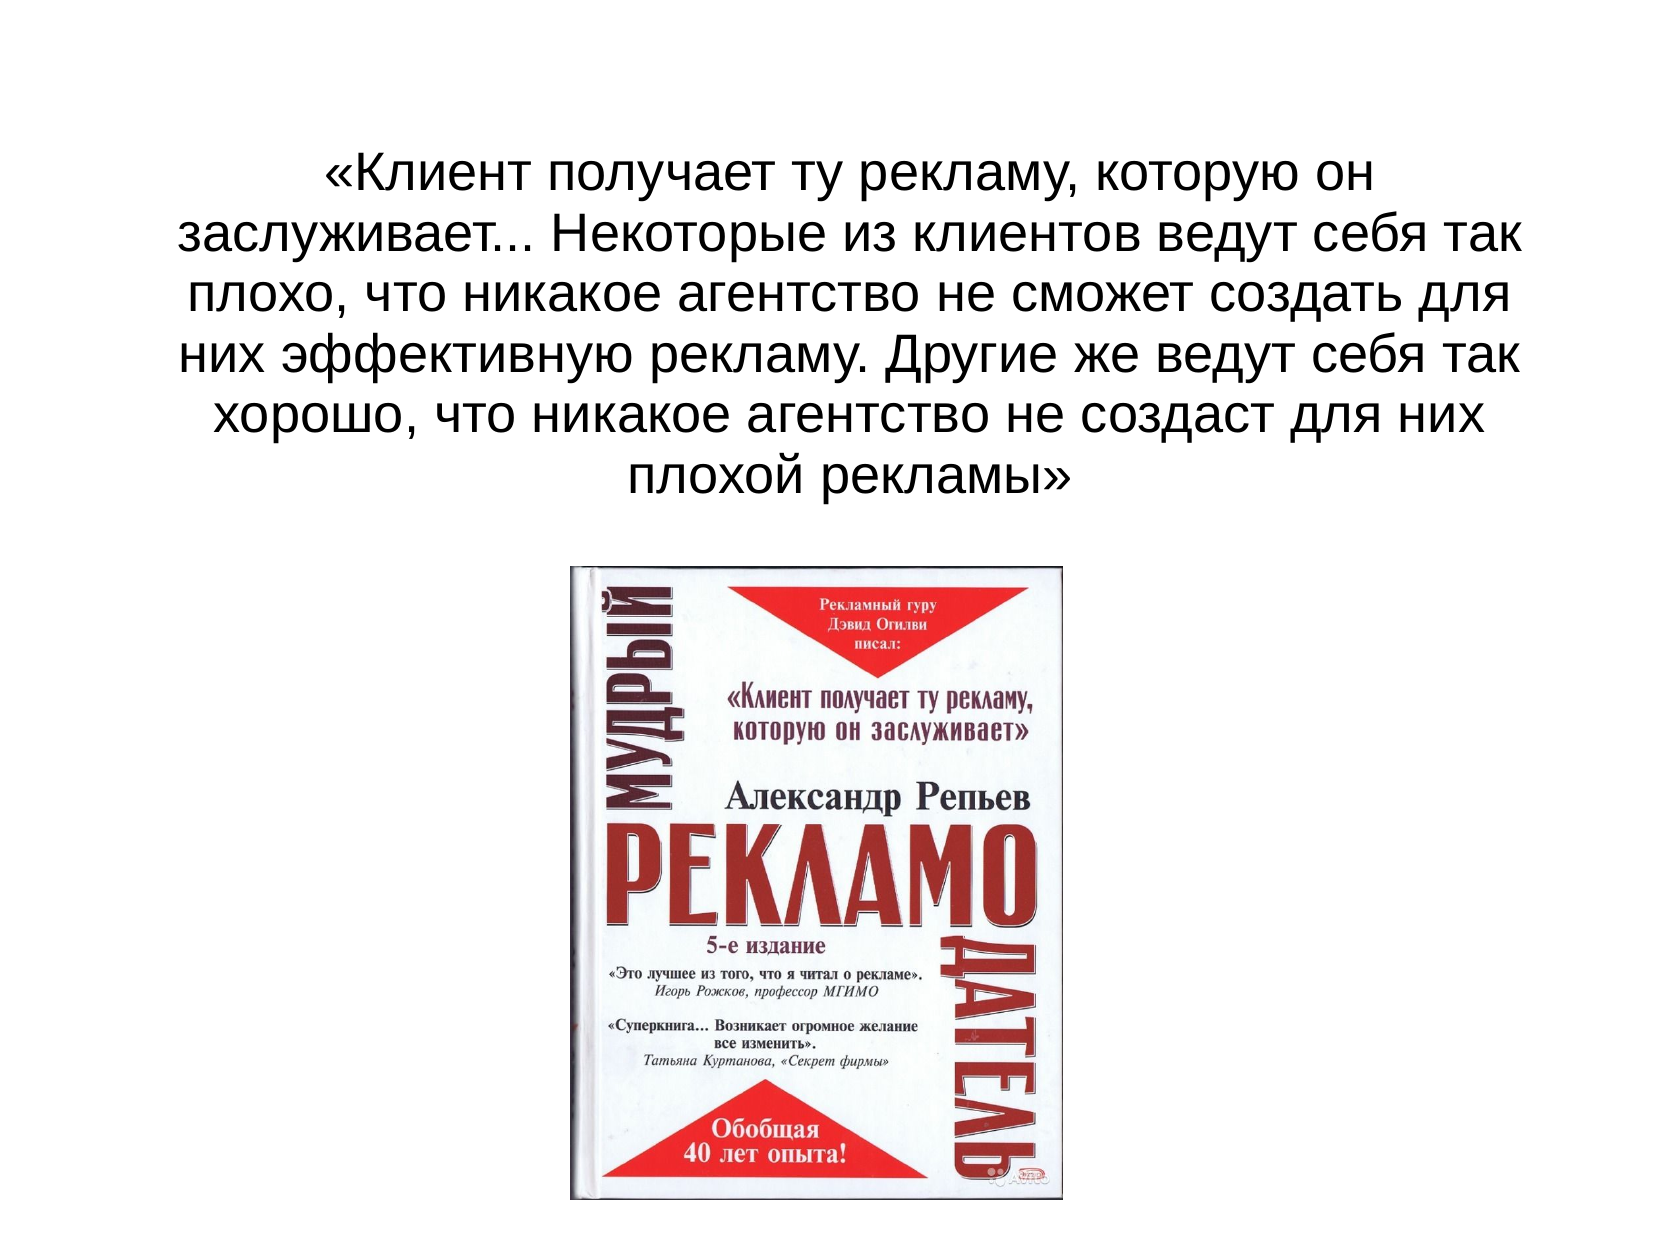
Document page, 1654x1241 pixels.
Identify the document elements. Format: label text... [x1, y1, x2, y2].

picture [570, 566, 1063, 1200]
list «Клиент получает ту рекламу, которую он заслуживает... Некоторые из клиентов ведут себя так плохо, что никакое агентство не сможет создать для них эффективную рекламу. Другие же ведут себя так хорошо, что никакое агентство не создаст для них плохой рекламы» [70, 141, 1559, 961]
